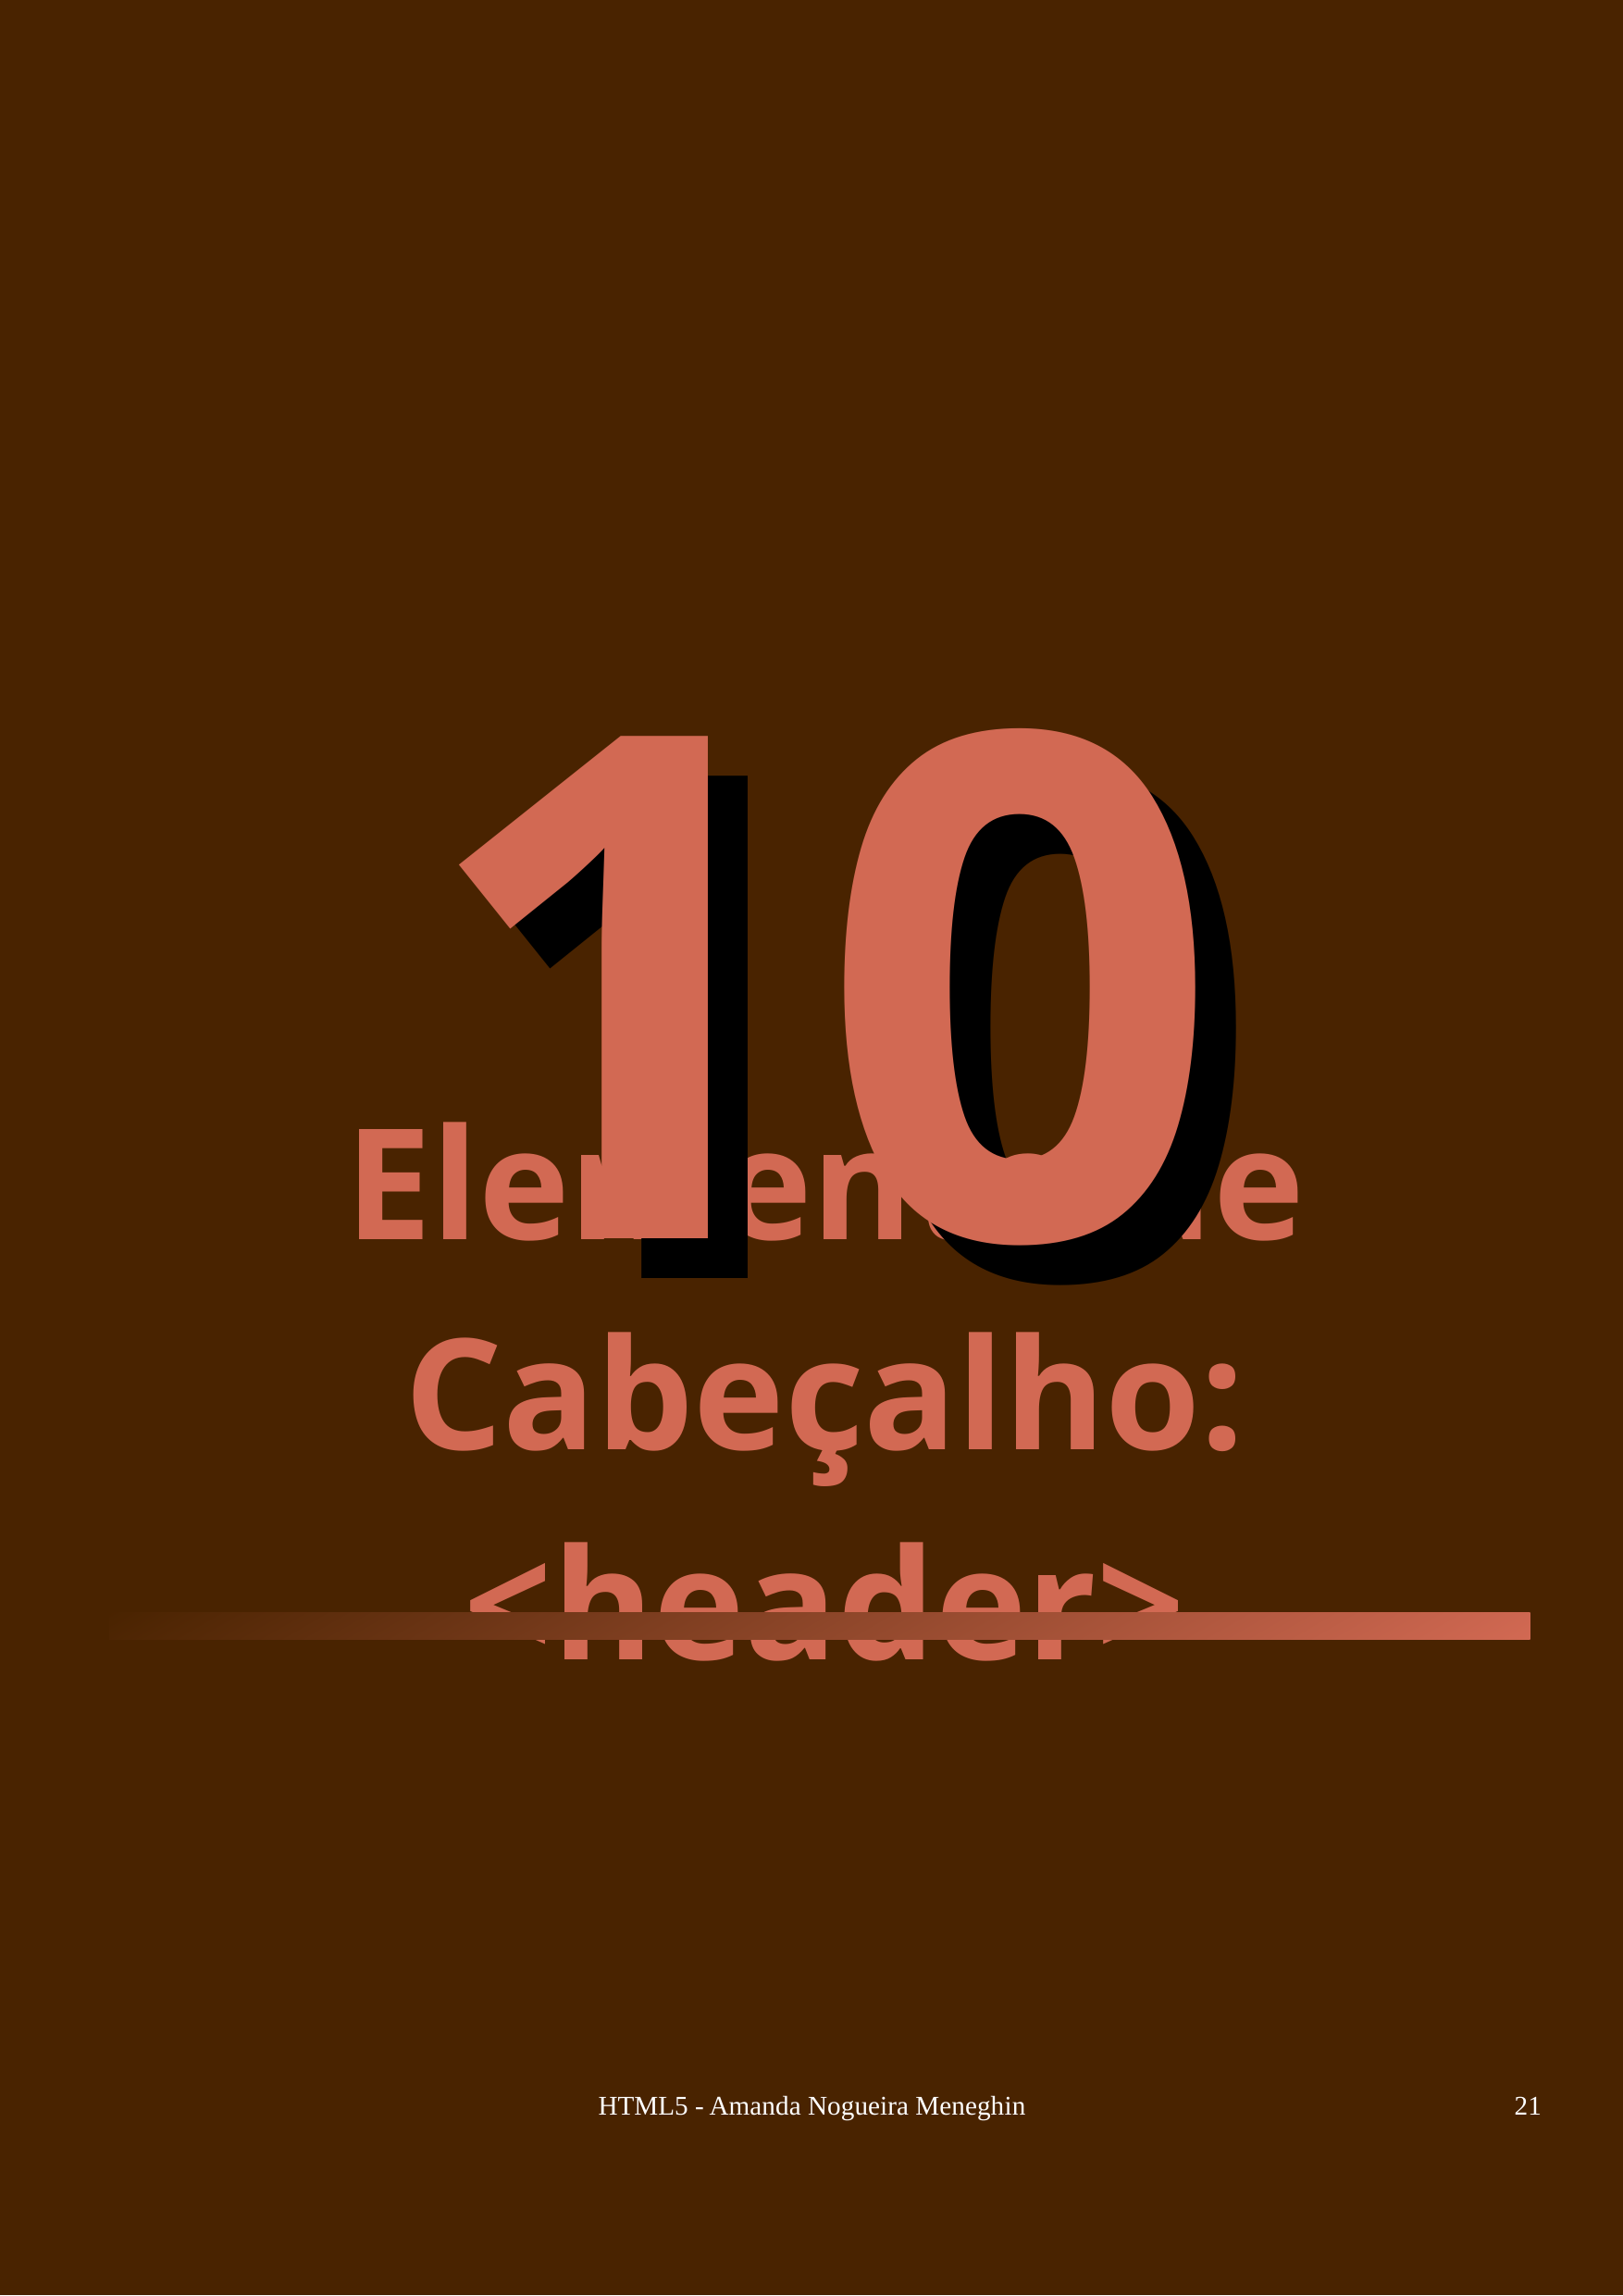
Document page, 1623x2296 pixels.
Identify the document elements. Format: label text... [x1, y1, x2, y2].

text_box 10 [164, 546, 1476, 1385]
text_box [109, 1612, 1530, 1640]
text_box Elemento de Cabeçalho: <header> [27, 1111, 1623, 1669]
